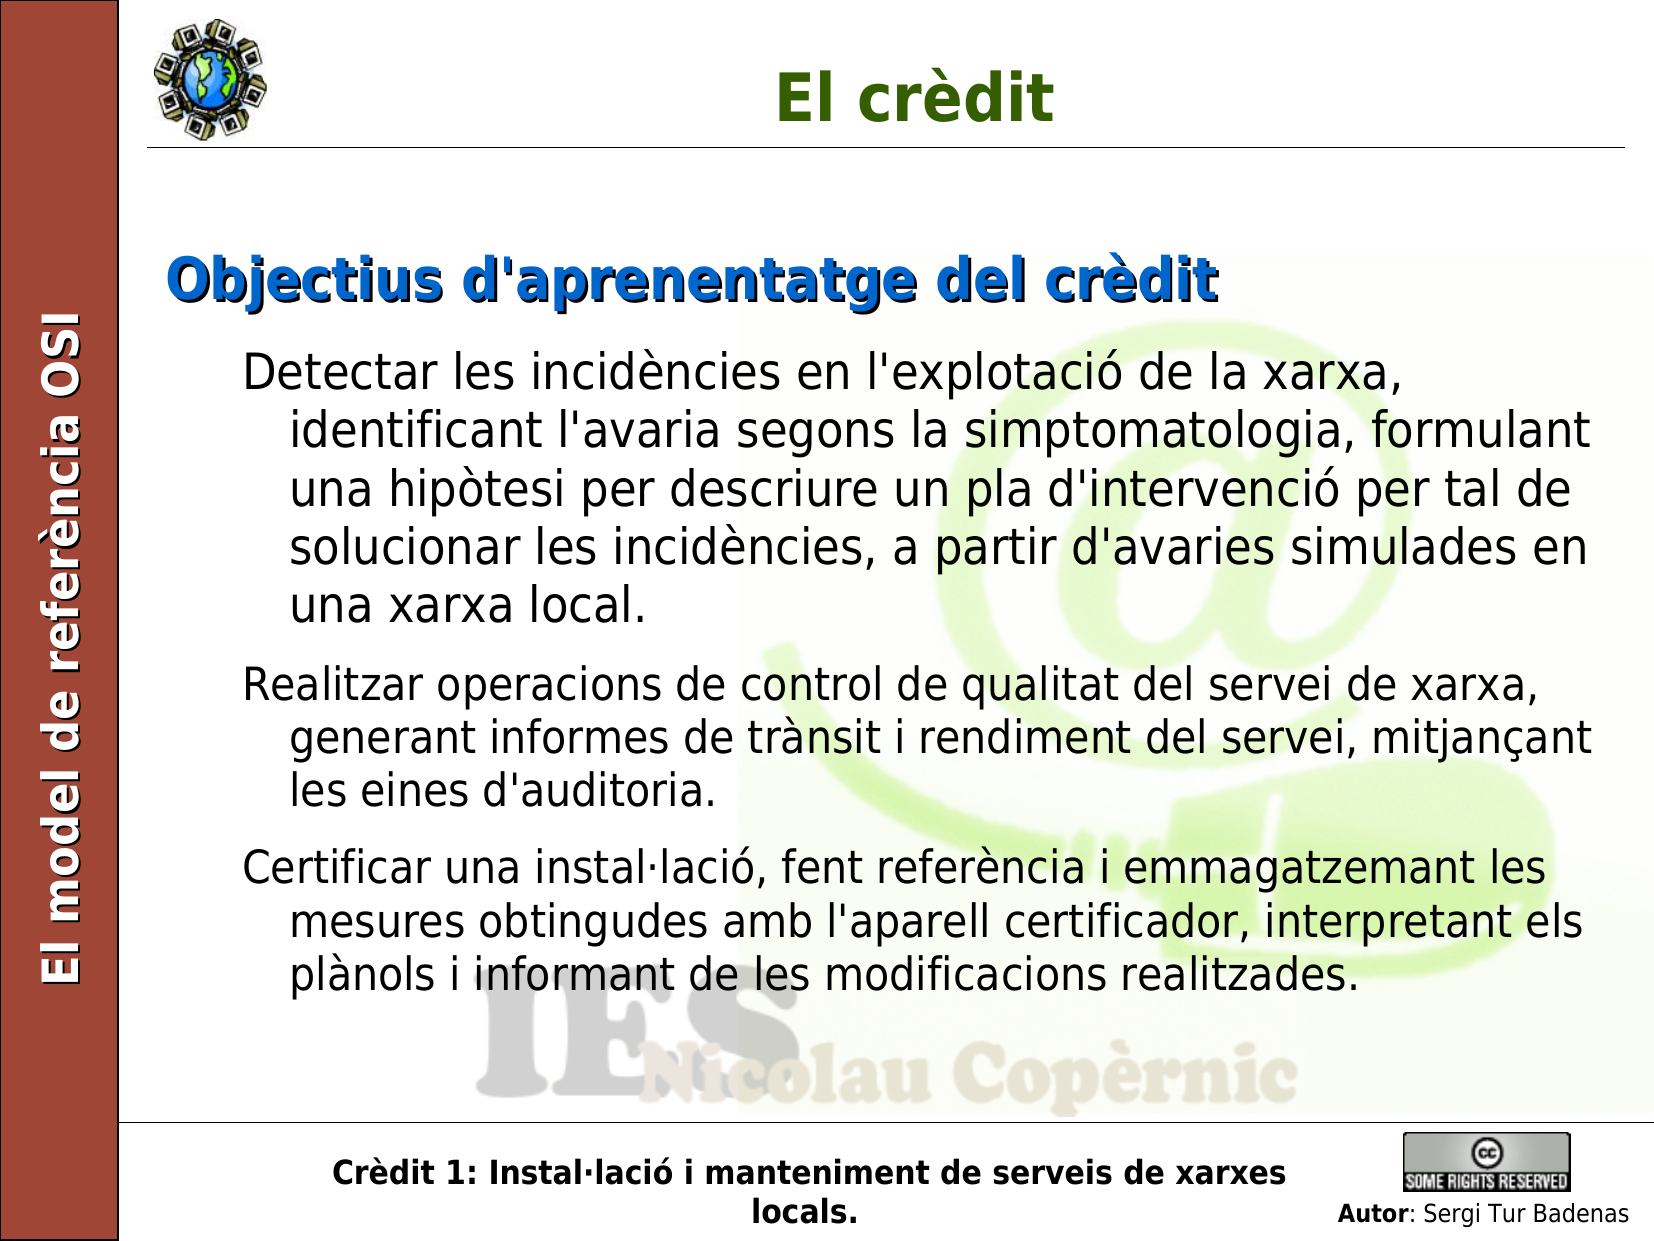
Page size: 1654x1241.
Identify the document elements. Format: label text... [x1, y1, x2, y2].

picture [466, 252, 1654, 1117]
title El crèdit [171, 56, 1654, 141]
list Objectius d'aprenentatge del crèdit Detectar les incidències en l'explotació de la xarxa, identificant l'avaria segons la simptomatologia, formulant una hipòtesi per descriure un pla d'intervenció per tal de solucionar les incidències, a partir d'avaries simulades en una xarxa local. Realitzar operacions de control de qualitat del servei de xarxa, generant informes de trànsit i rendiment del servei, mitjançant les eines d'auditoria. Certificar una instal·lació, fent referència i emmagatzemant les mesures obtingudes amb l'aparell certificador, interpretant els plànols i informant de les modificacions realitzades. [147, 245, 1636, 1081]
picture [154, 19, 268, 142]
picture [1403, 1132, 1571, 1192]
